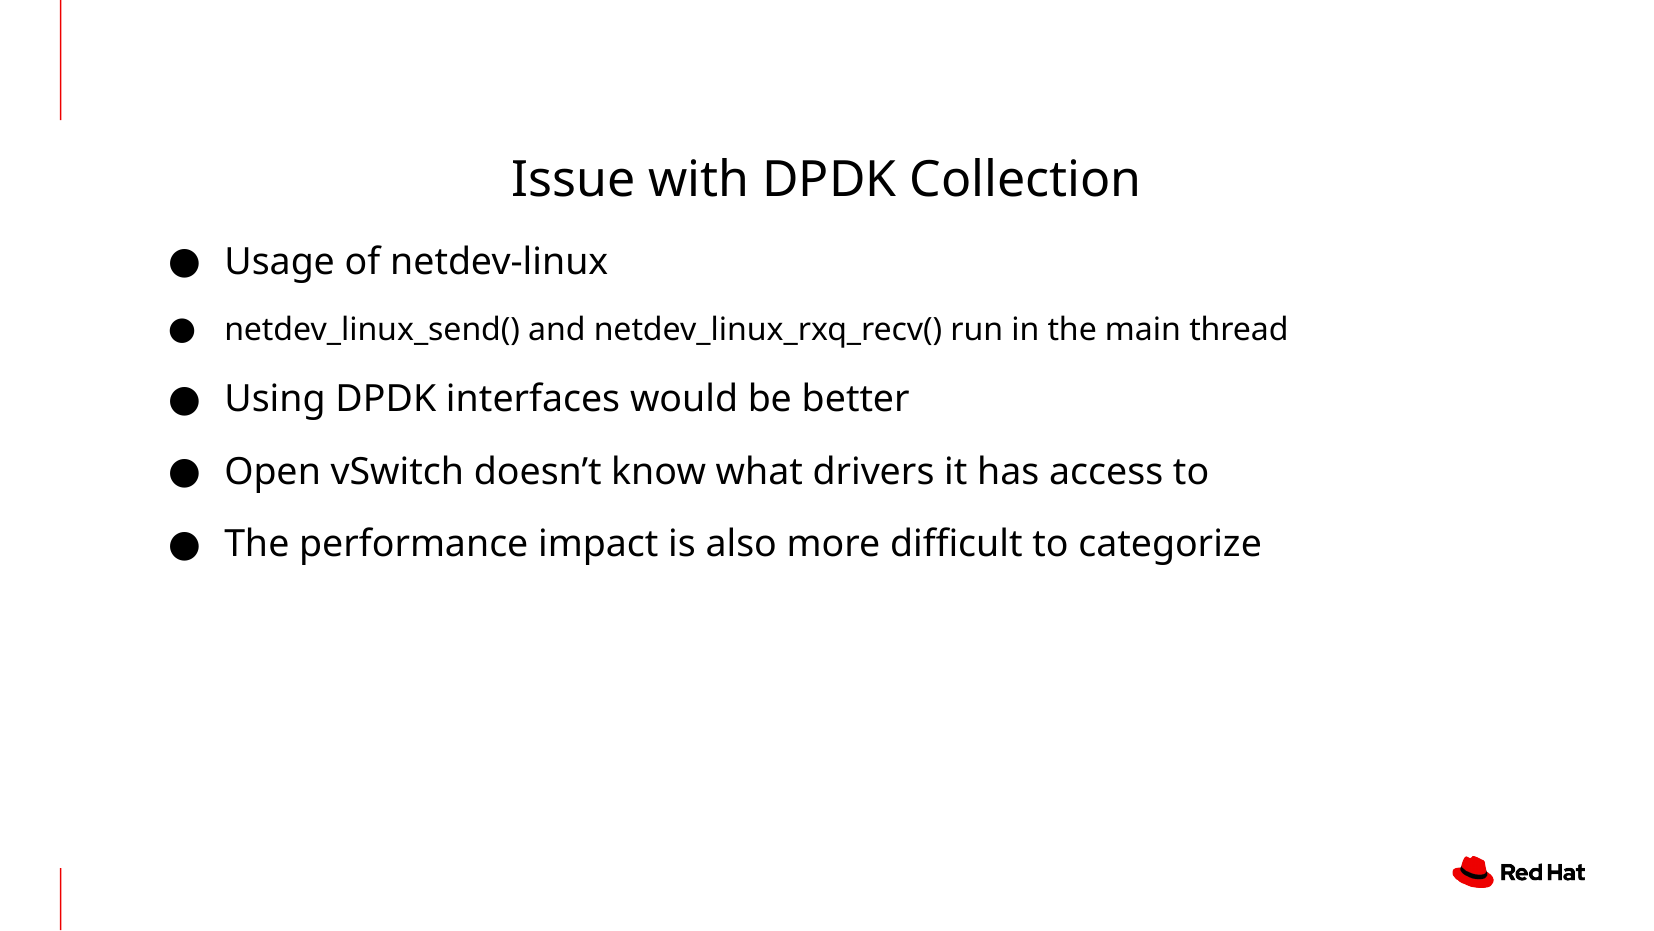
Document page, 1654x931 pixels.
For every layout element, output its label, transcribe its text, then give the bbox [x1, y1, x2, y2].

picture [1452, 856, 1585, 888]
title Issue with DPDK Collection [237, 128, 1416, 205]
text_box Usage of netdev-linux netdev_linux_send() and netdev_linux_rxq_recv() run in the main thread Using DPDK interfaces would be better Open vSwitch doesn’t know what drivers it has access to The performance impact is also more difficult to categorize [149, 229, 1504, 773]
